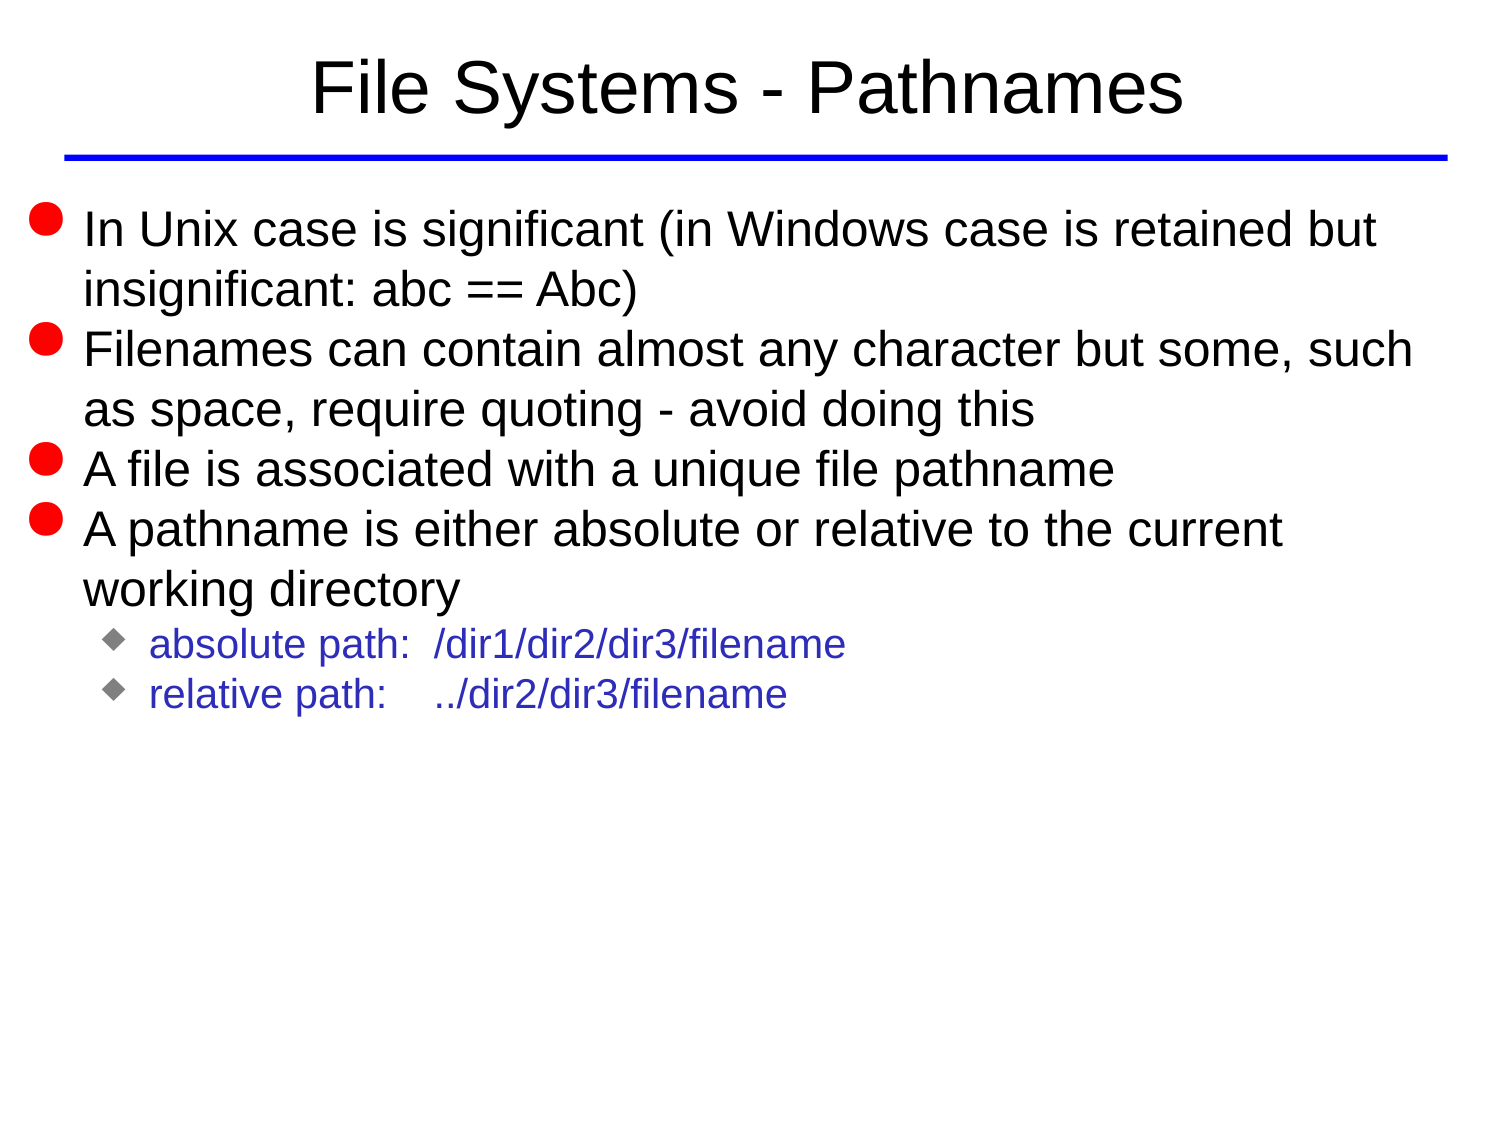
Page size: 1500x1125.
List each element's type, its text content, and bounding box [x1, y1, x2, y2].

title File Systems - Pathnames [115, 21, 1382, 147]
list In Unix case is significant (in Windows case is retained but insignificant: abc == Abc) Filenames can contain almost any character but some, such as space, require quoting - avoid doing this A file is associated with a unique file pathname A pathname is either absolute or relative to the current working directory absolute path: /dir1/dir2/dir3/filename relative path: ../dir2/dir3/filename [11, 189, 1461, 1029]
